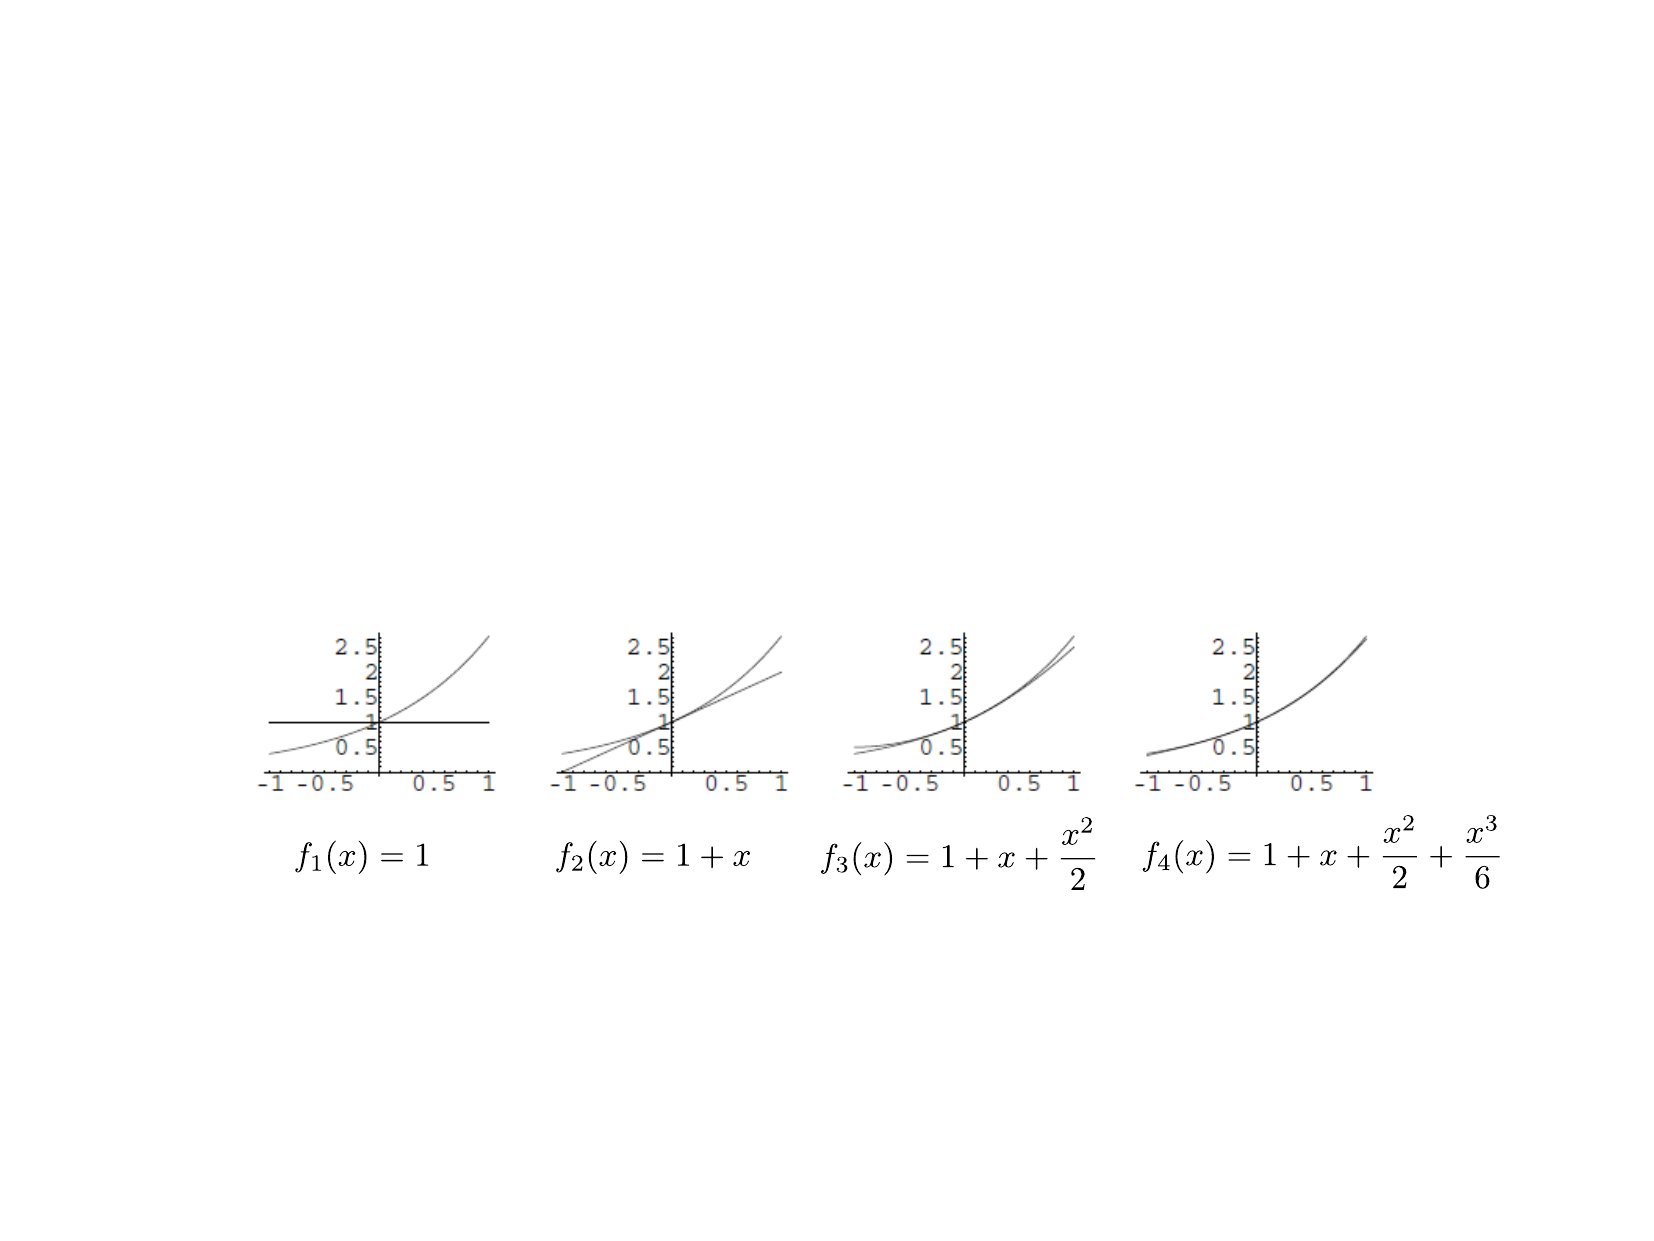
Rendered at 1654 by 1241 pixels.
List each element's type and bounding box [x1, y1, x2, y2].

picture [820, 817, 1096, 891]
picture [556, 840, 751, 875]
picture [295, 840, 429, 875]
picture [244, 603, 1397, 813]
picture [1142, 814, 1500, 889]
